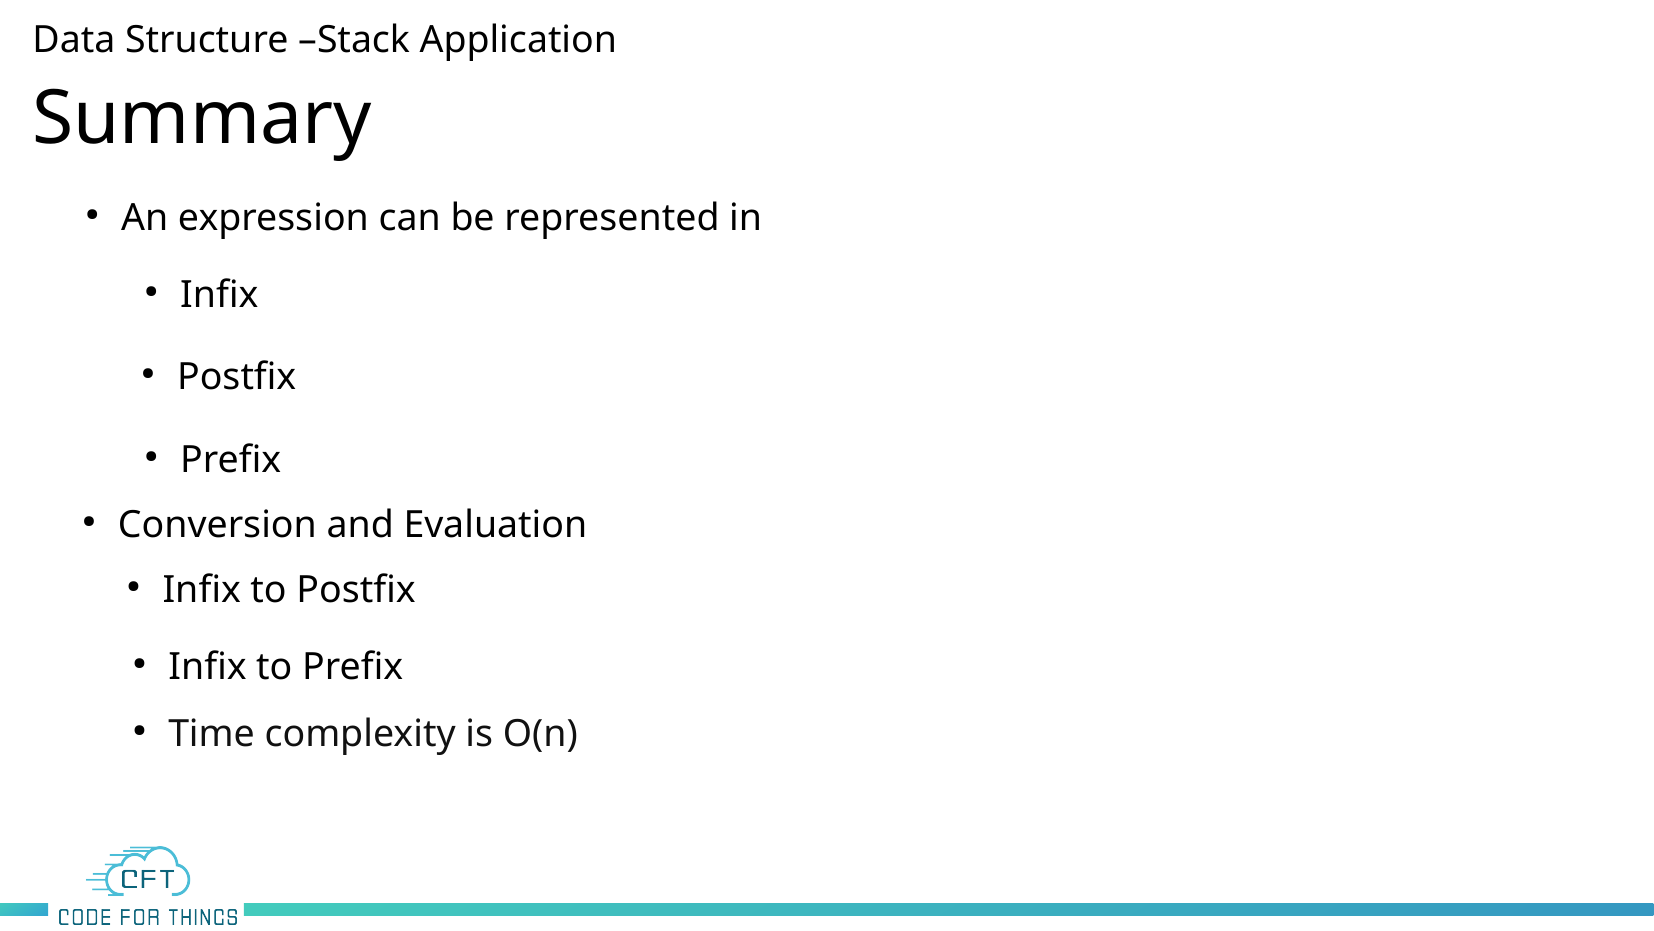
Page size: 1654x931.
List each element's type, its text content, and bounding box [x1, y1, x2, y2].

text_box Postfix [126, 342, 458, 402]
text_box An expression can be represented in [70, 183, 835, 243]
text_box Infix to Postfix [112, 555, 547, 615]
text_box Infix to Prefix [118, 631, 431, 691]
text_box Prefix [129, 425, 461, 485]
picture [59, 846, 237, 925]
text_box Infix [129, 259, 461, 319]
title Data Structure –Stack Application Summary [32, 12, 1536, 166]
text_box Time complexity is O(n) [118, 698, 987, 792]
text_box Conversion and Evaluation [67, 490, 636, 550]
